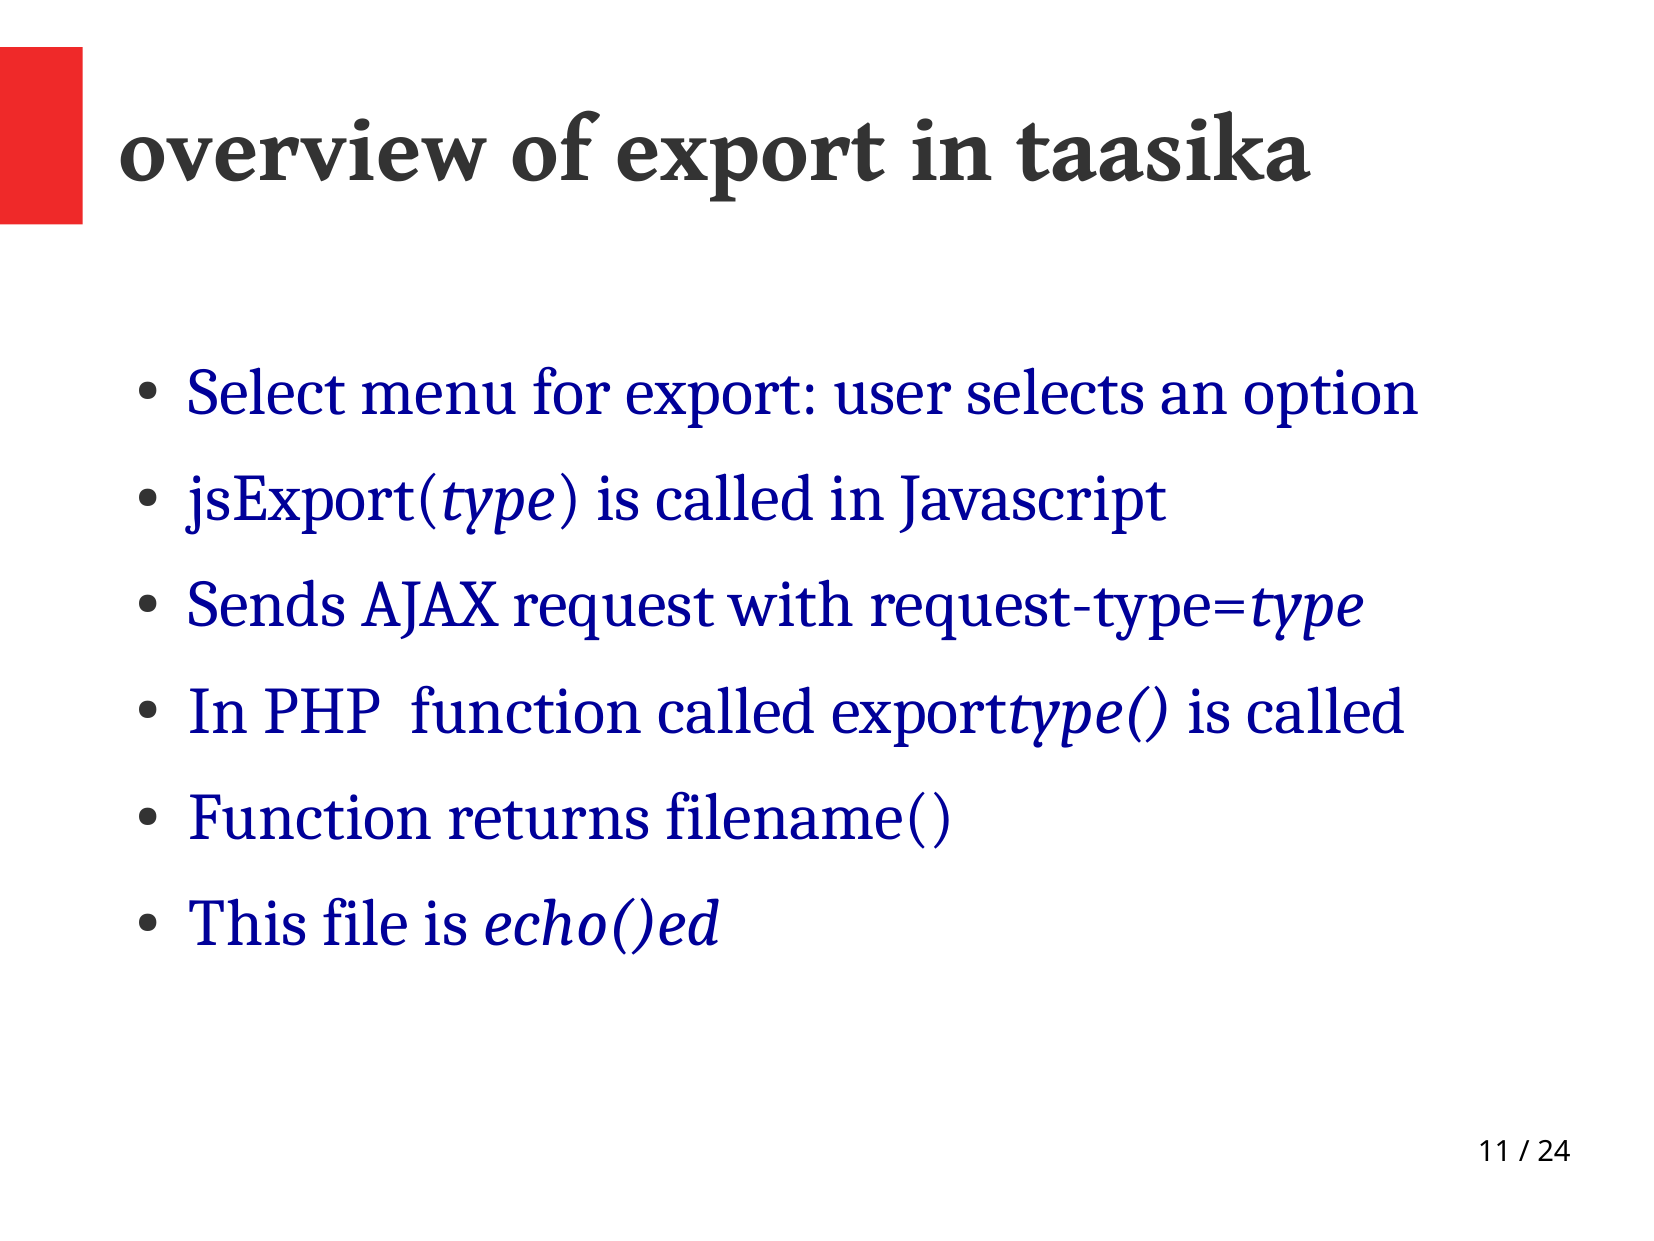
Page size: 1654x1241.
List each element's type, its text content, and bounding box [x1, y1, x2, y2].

list Select menu for export: user selects an option jsExport(type) is called in Javascript Sends AJAX request with request-type=type In PHP function called exporttype() is called Function returns filename() This file is echo()ed [118, 354, 1536, 1074]
title overview of export in taasika [118, 49, 1571, 257]
